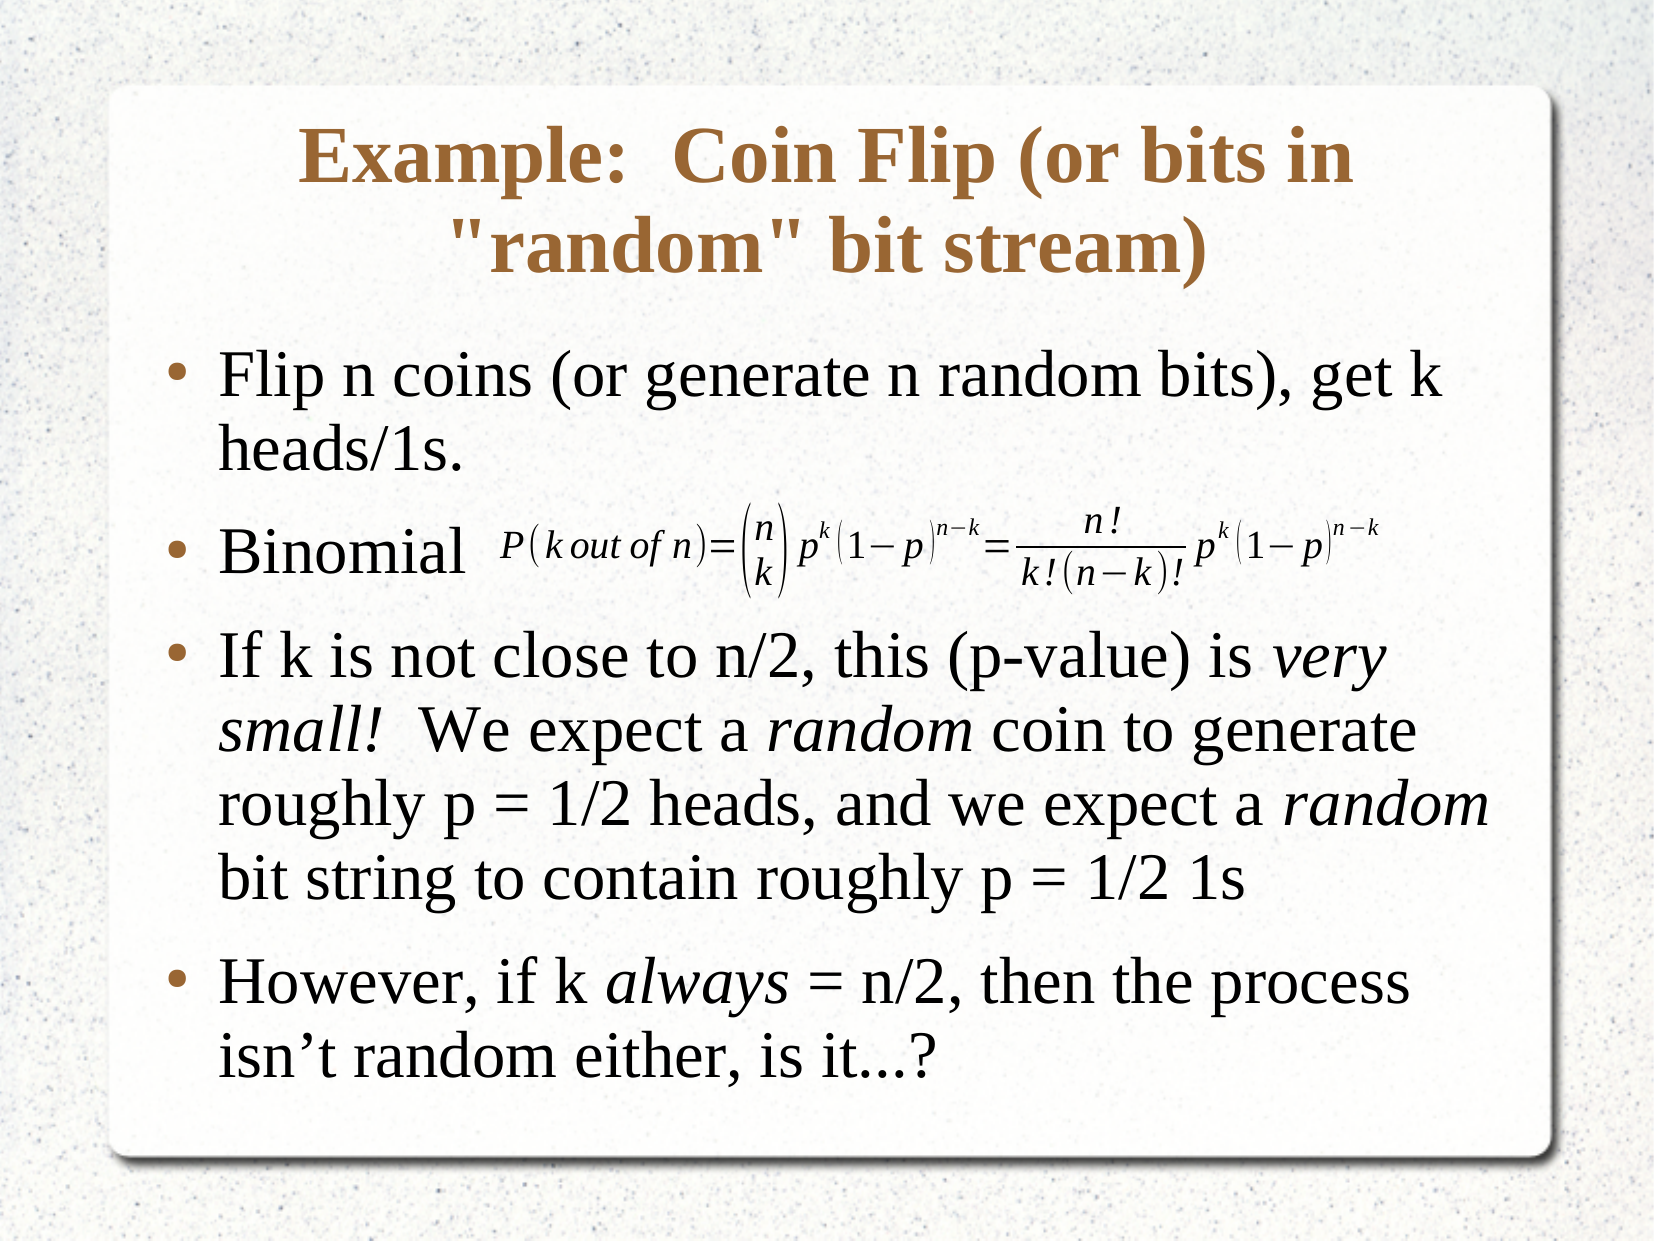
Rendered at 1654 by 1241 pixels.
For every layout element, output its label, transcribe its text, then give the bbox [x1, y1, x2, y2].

chart [487, 498, 1388, 601]
list Flip n coins (or generate n random bits), get k heads/1s. Binomial If k is not close to n/2, this (p-value) is very small! We expect a random coin to generate roughly p = 1/2 heads, and we expect a random bit string to contain roughly p = 1/2 1s However, if k always = n/2, then the process isn’t random either, is it...? [147, 336, 1506, 1092]
picture [0, 0, 1654, 1241]
title Example: Coin Flip (or bits in "random" bit stream) [118, 96, 1536, 304]
